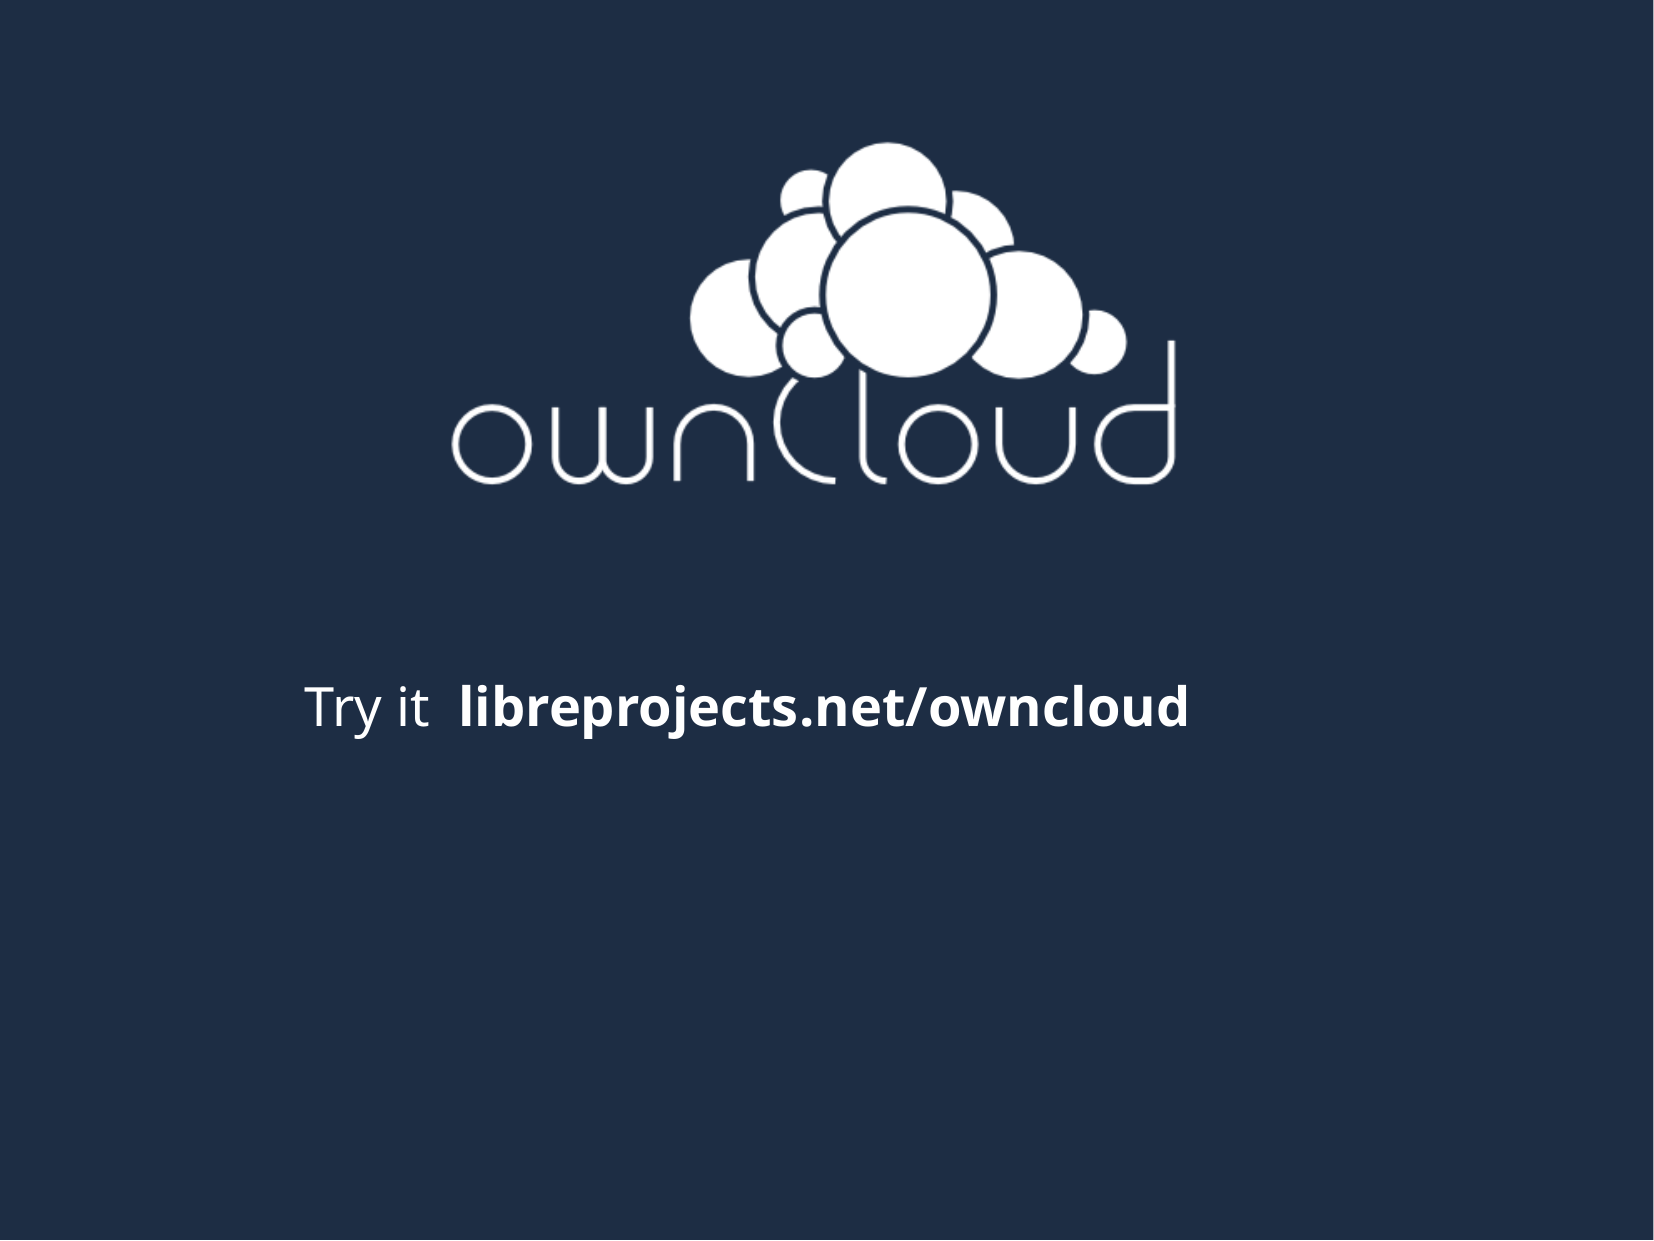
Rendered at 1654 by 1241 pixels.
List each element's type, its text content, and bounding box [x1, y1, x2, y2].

picture [330, 69, 1323, 557]
text_box libreprojects.net/owncloud [443, 557, 1532, 843]
text_box Try it [290, 557, 587, 743]
